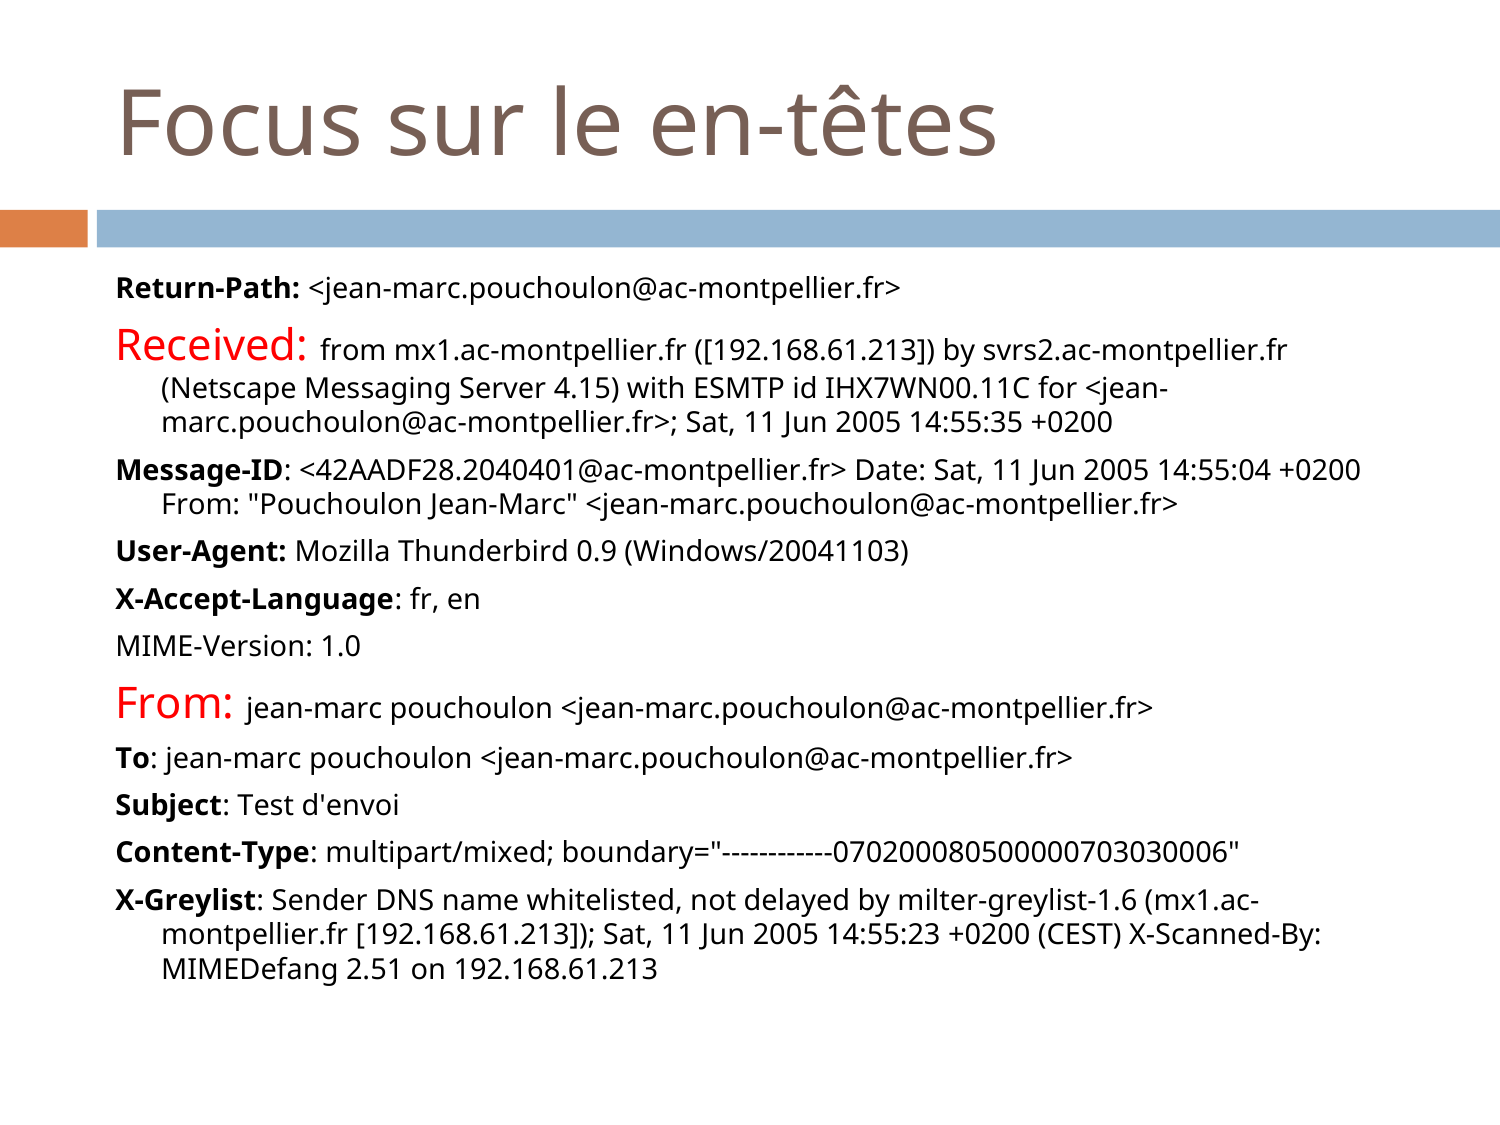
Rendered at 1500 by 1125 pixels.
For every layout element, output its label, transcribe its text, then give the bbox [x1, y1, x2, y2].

list Return-Path: <jean-marc.pouchoulon@ac-montpellier.fr> Received: from mx1.ac-montpellier.fr ([192.168.61.213]) by svrs2.ac-montpellier.fr (Netscape Messaging Server 4.15) with ESMTP id IHX7WN00.11C for <jean-marc.pouchoulon@ac-montpellier.fr>; Sat, 11 Jun 2005 14:55:35 +0200 Message-ID: <42AADF28.2040401@ac-montpellier.fr> Date: Sat, 11 Jun 2005 14:55:04 +0200 From: "Pouchoulon Jean-Marc" <jean-marc.pouchoulon@ac-montpellier.fr> User-Agent: Mozilla Thunderbird 0.9 (Windows/20041103) X-Accept-Language: fr, en MIME-Version: 1.0 From: jean-marc pouchoulon <jean-marc.pouchoulon@ac-montpellier.fr> To: jean-marc pouchoulon <jean-marc.pouchoulon@ac-montpellier.fr> Subject: Test d'envoi Content-Type: multipart/mixed; boundary="------------070200080500000703030006" X-Greylist: Sender DNS name whitelisted, not delayed by milter-greylist-1.6 (mx1.ac-montpellier.fr [192.168.61.213]); Sat, 11 Jun 2005 14:55:23 +0200 (CEST) X-Scanned-By: MIMEDefang 2.51 on 192.168.61.213 [100, 262, 1438, 1000]
title Focus sur le en-têtes [100, 37, 1438, 201]
